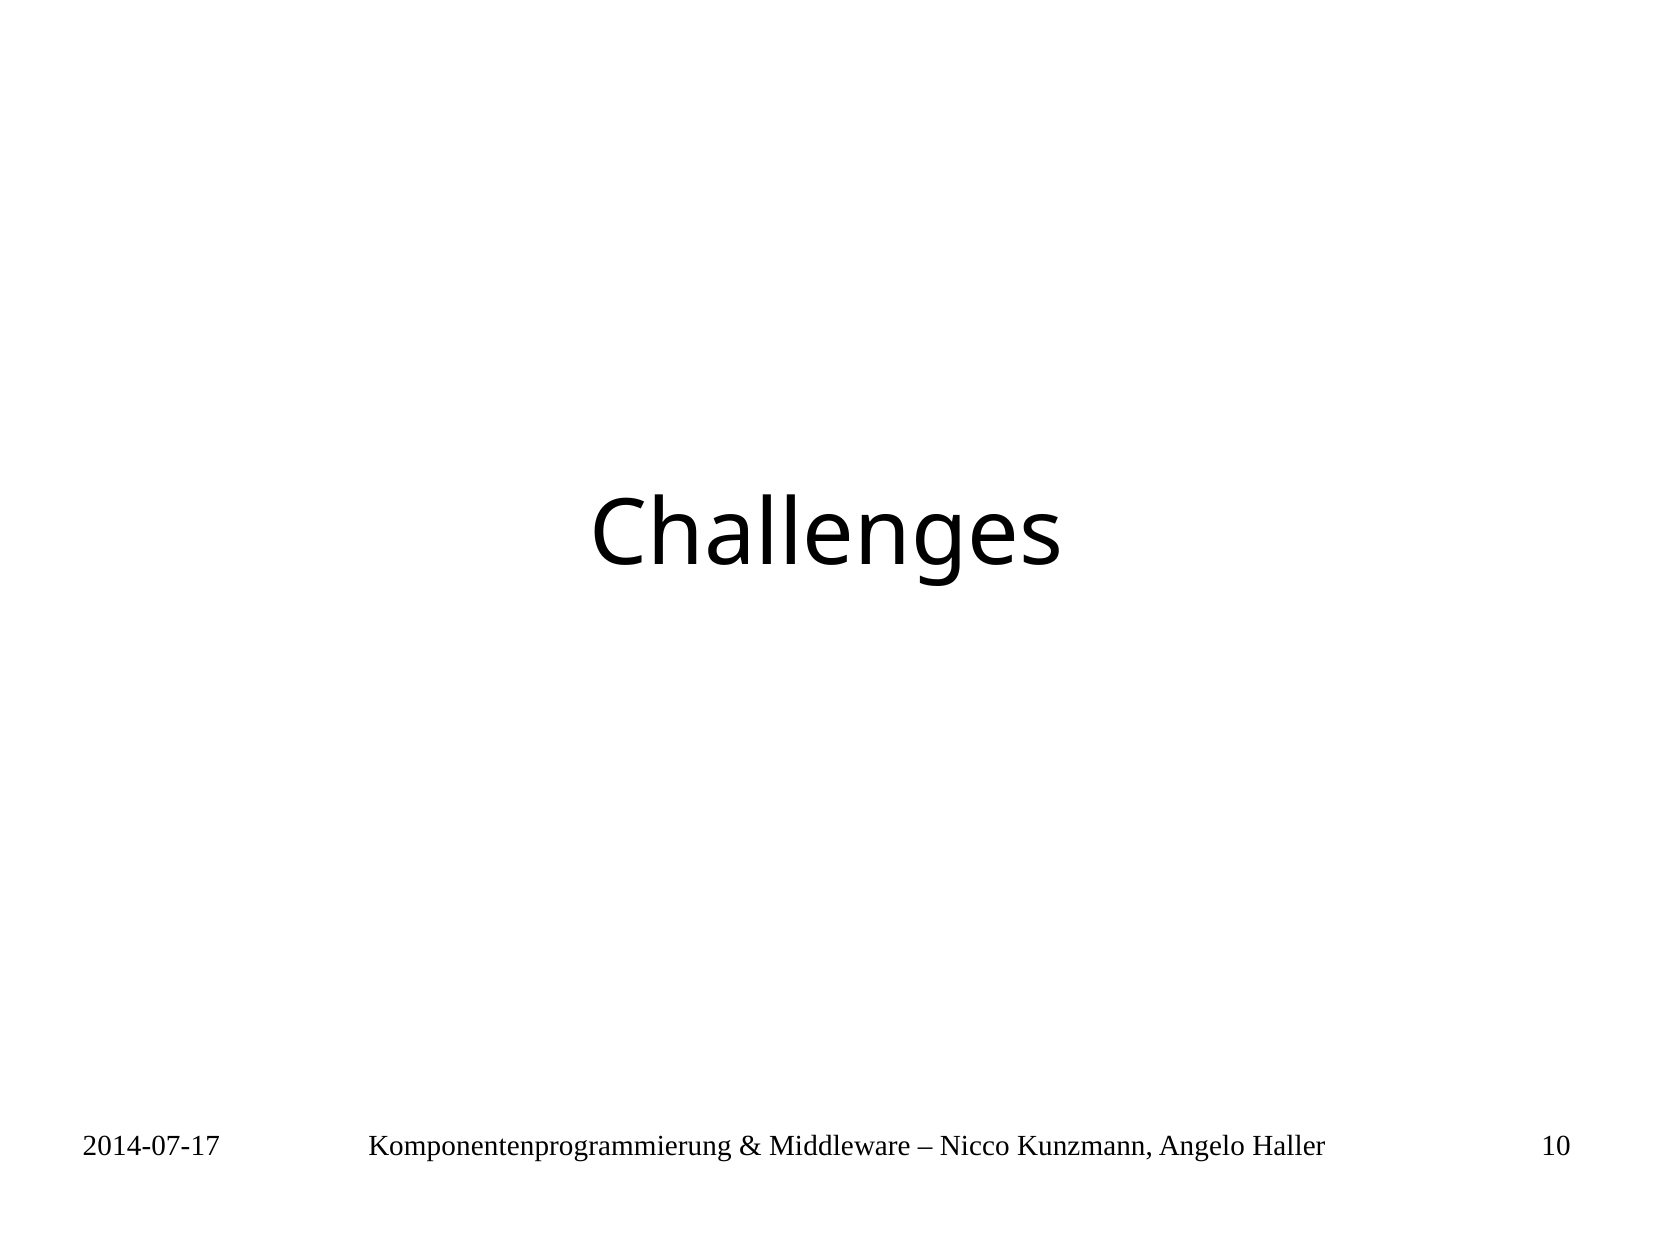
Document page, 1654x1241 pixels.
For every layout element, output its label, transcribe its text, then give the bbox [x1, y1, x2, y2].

title Challenges [82, 49, 1571, 1010]
